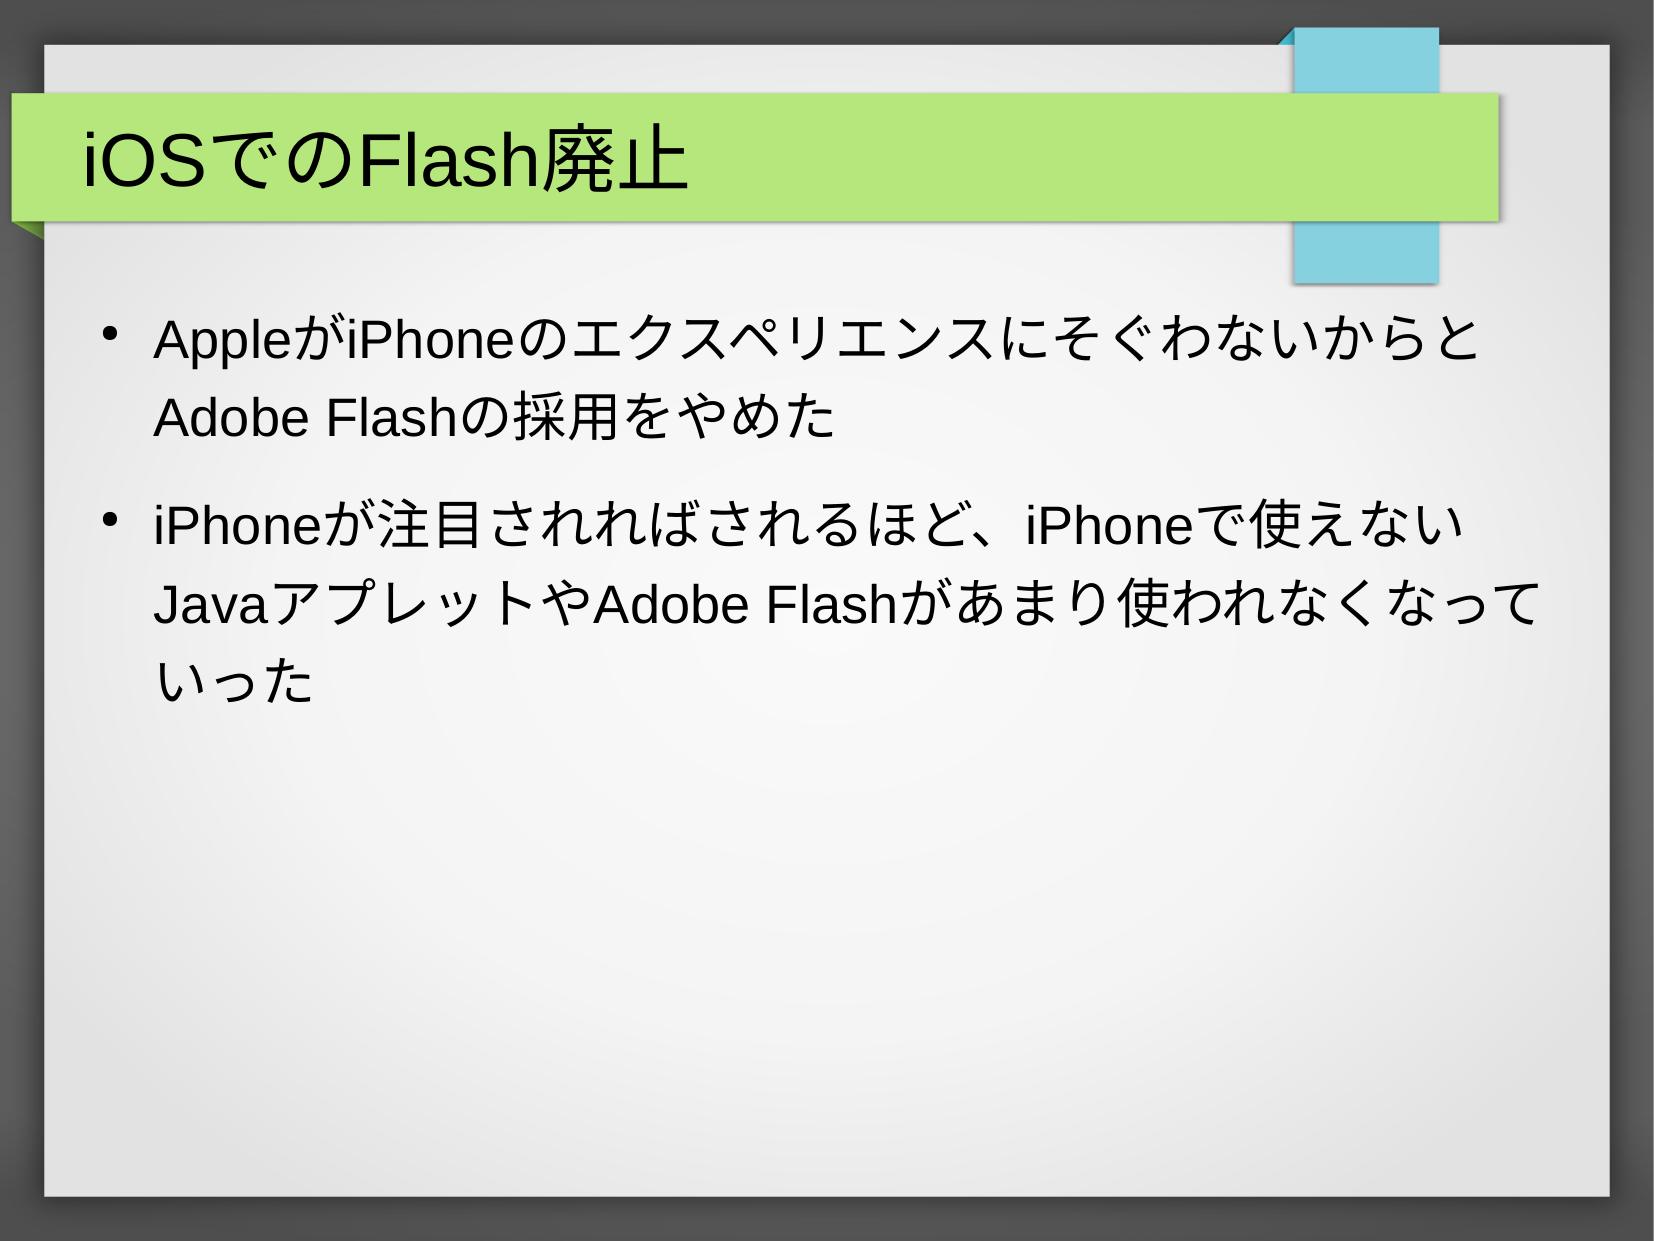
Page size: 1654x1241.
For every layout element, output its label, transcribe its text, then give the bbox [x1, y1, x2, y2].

list AppleがiPhoneのエクスペリエンスにそぐわないからとAdobe Flashの採用をやめた iPhoneが注目されればされるほど、iPhoneで使えないJavaアプレットやAdobe Flashがあまり使われなくなっていった [82, 295, 1571, 1015]
picture [0, 0, 1654, 1241]
title iOSでのFlash廃止 [82, 94, 1264, 213]
